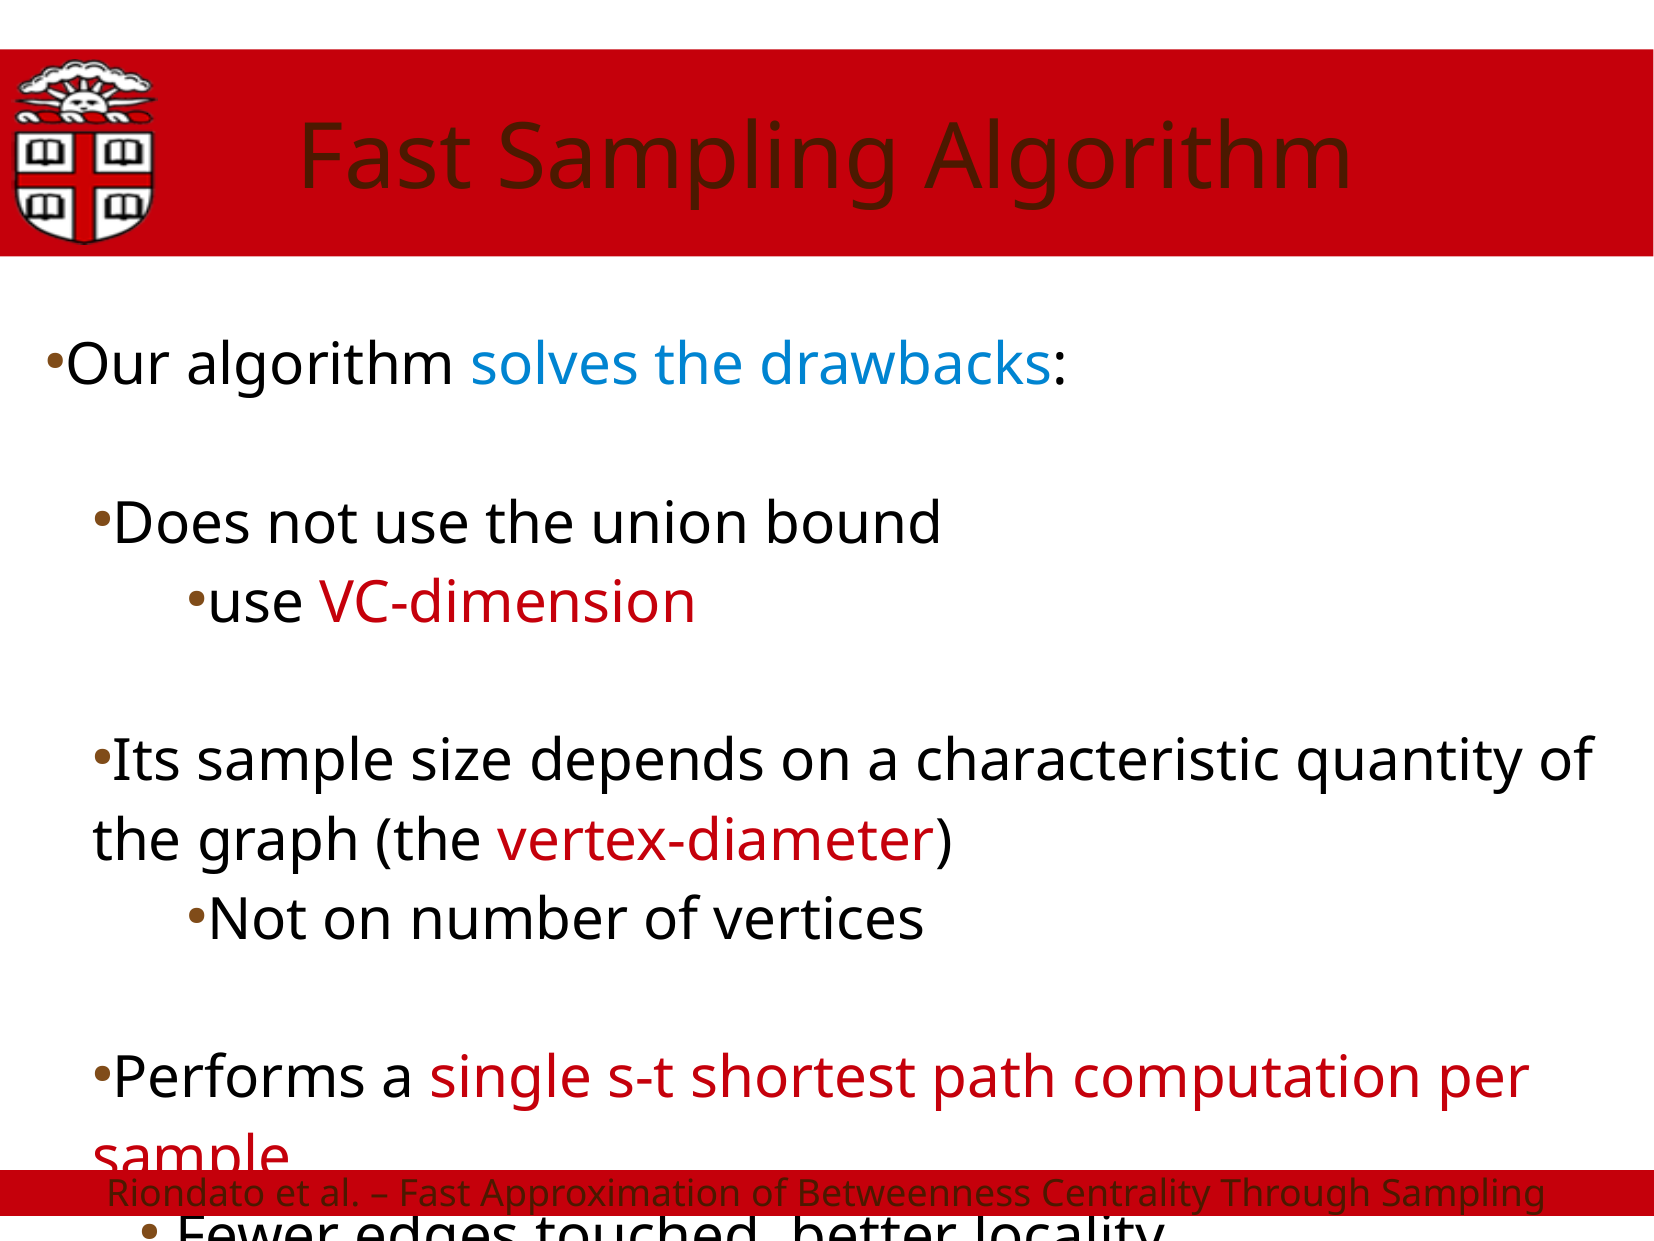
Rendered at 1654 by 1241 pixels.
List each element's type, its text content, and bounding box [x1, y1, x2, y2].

text_box Riondato et al. – Fast Approximation of Betweenness Centrality Through Sampling [0, 1170, 1654, 1216]
text_box Our algorithm solves the drawbacks: Does not use the union bound use VC-dimension Its sample size depends on a characteristic quantity of the graph (the vertex-diameter) Not on number of vertices Performs a single s-t shortest path computation per sample Fewer edges touched, better locality [30, 315, 1621, 1087]
title Fast Sampling Algorithm [0, 49, 1654, 257]
picture [11, 59, 158, 245]
